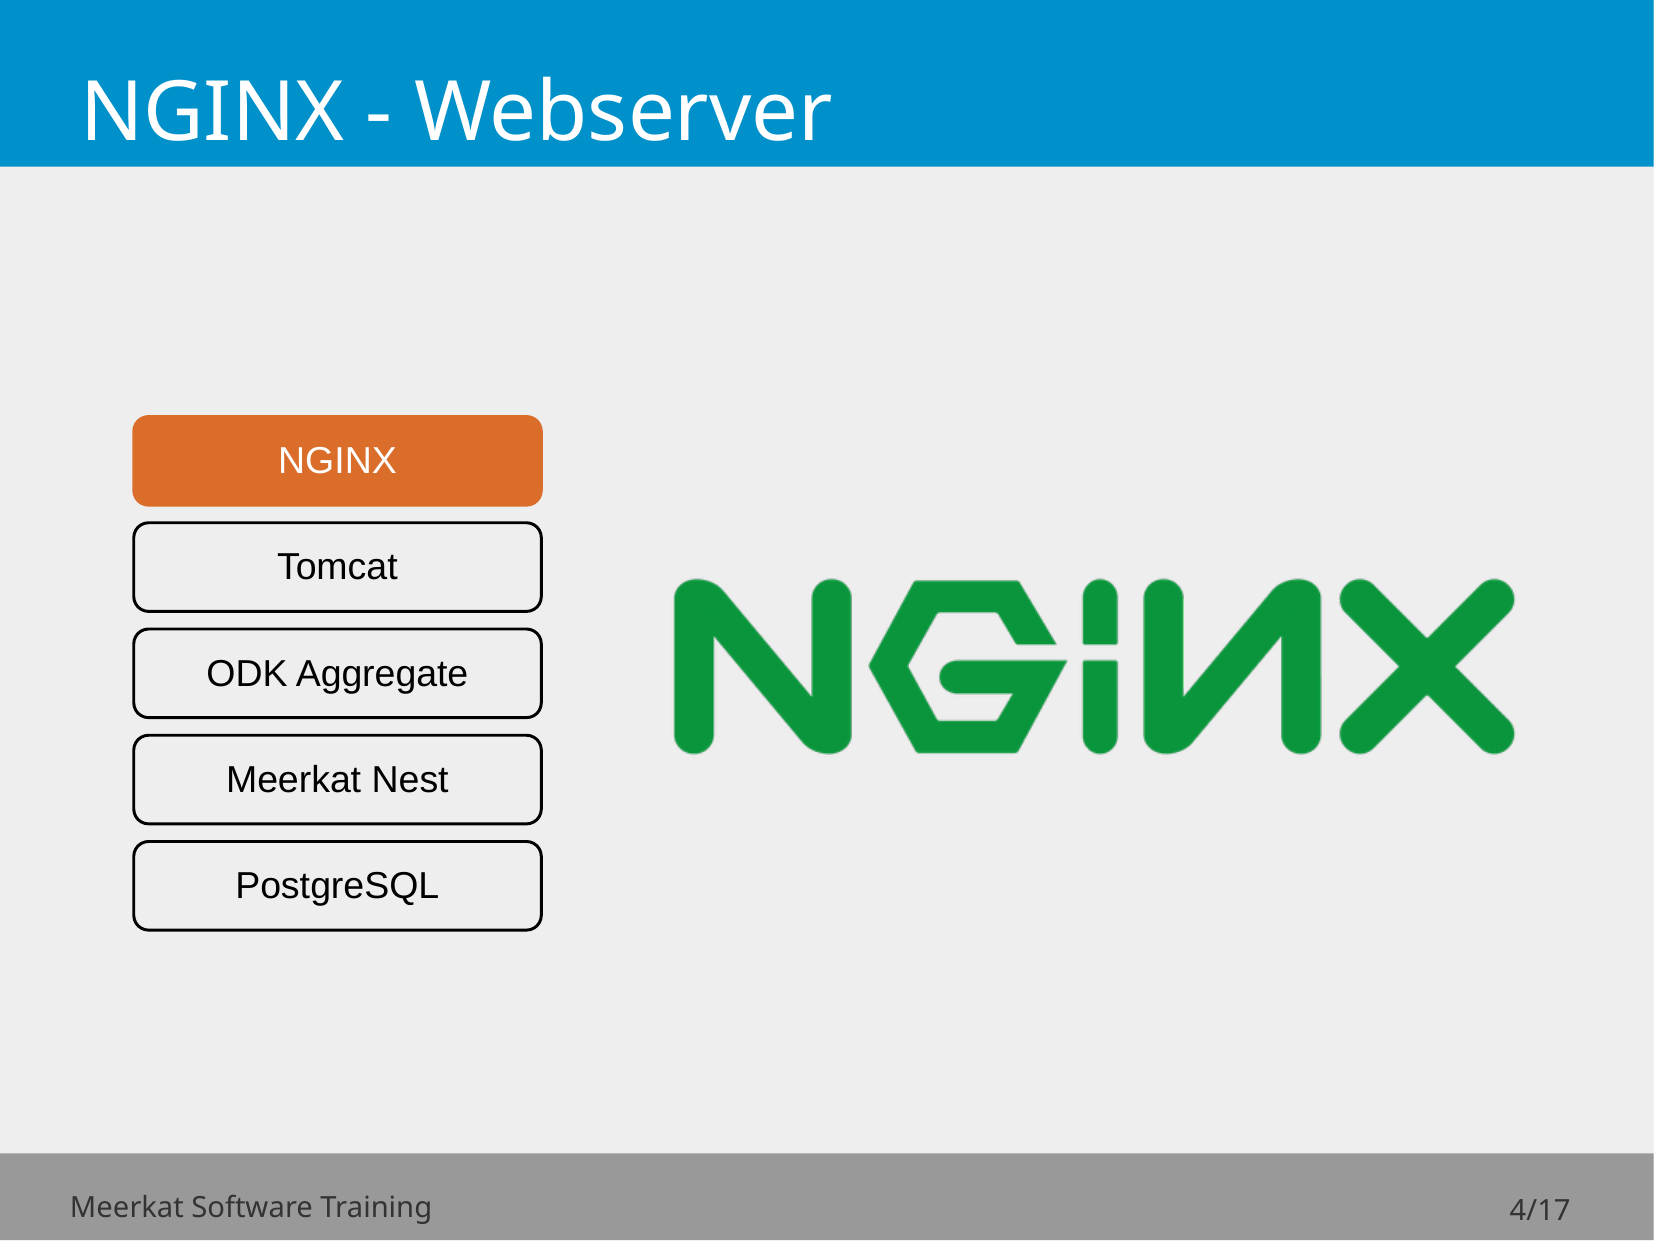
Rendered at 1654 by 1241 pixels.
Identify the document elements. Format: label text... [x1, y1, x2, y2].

text_box Tomcat [133, 522, 542, 612]
text_box ODK Aggregate [133, 628, 542, 718]
text_box NGINX [133, 416, 542, 506]
text_box Meerkat Nest [133, 735, 542, 824]
text_box PostgreSQL [133, 841, 542, 931]
picture [658, 565, 1531, 766]
text_box NGINX - Webserver [65, 43, 889, 142]
